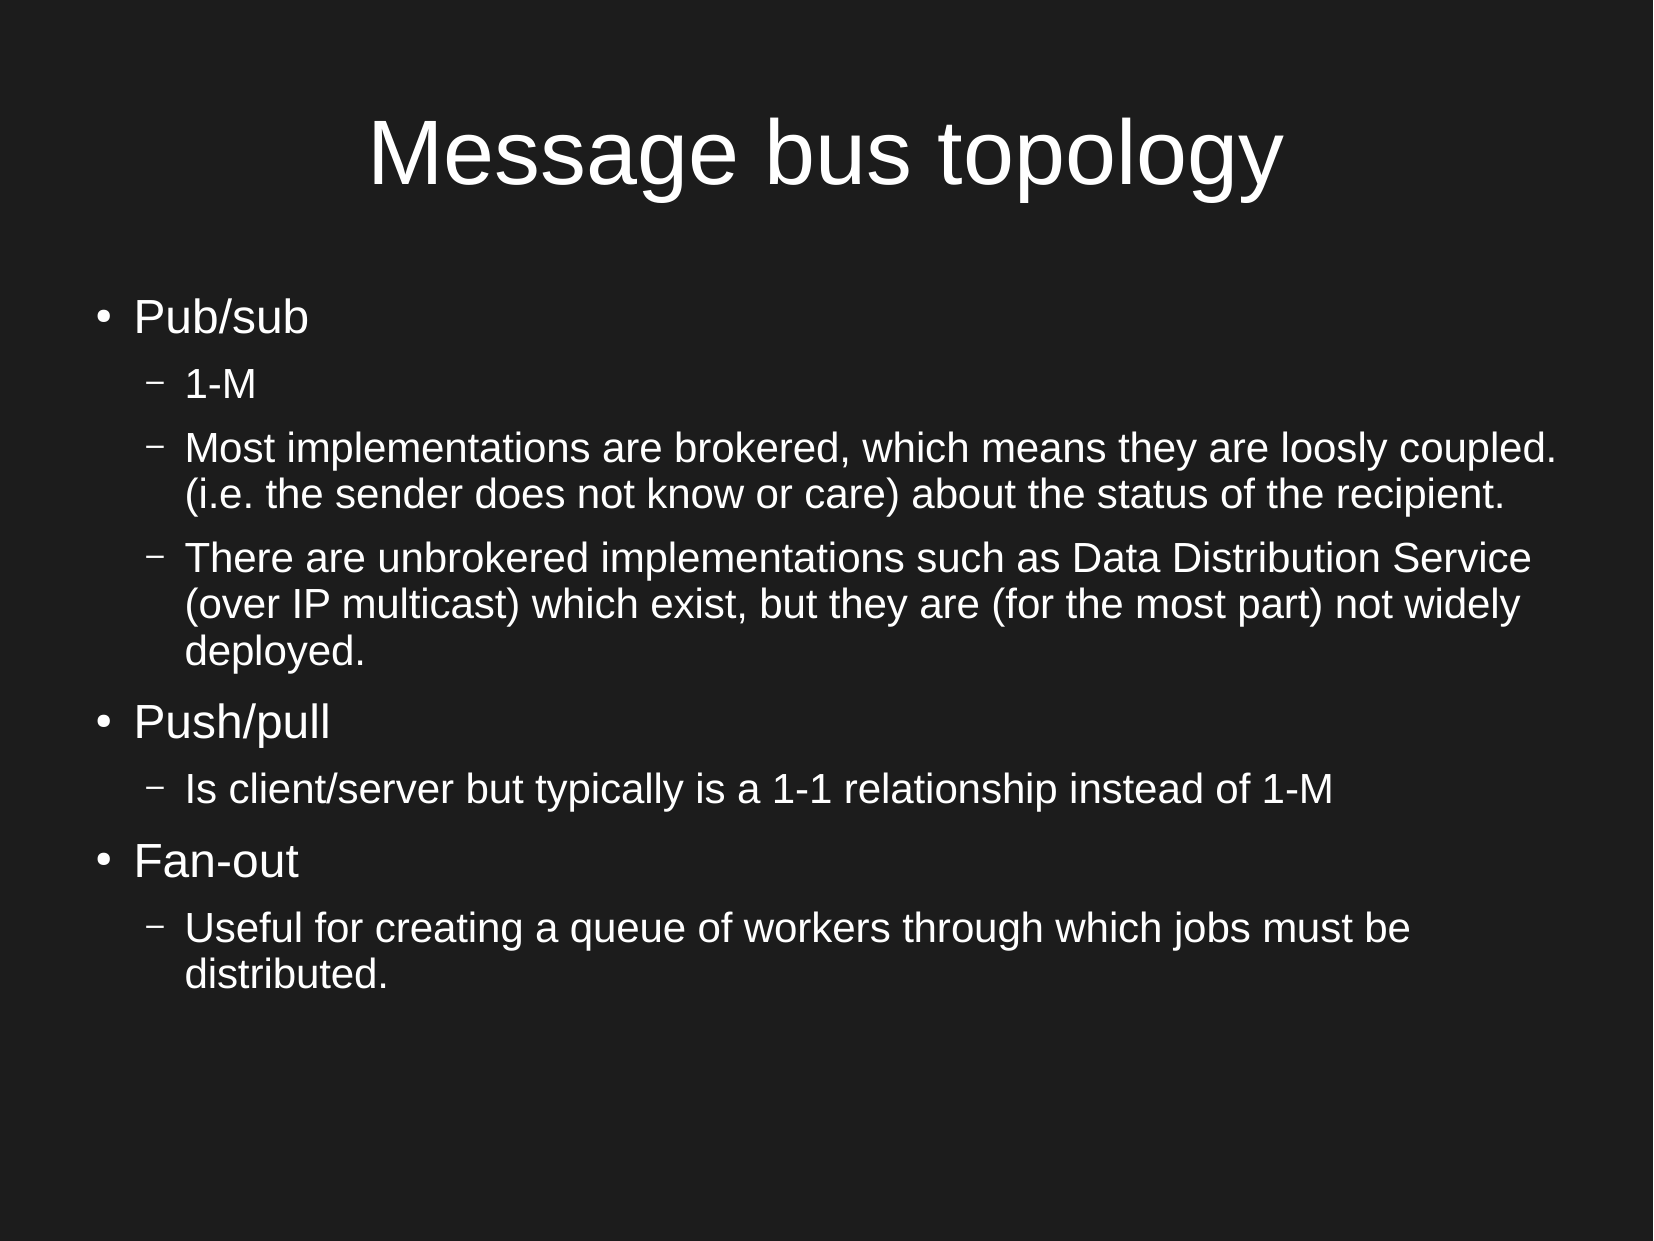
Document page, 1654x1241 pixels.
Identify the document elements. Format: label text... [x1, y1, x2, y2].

title Message bus topology [82, 49, 1571, 257]
list Pub/sub 1-M Most implementations are brokered, which means they are loosly coupled. (i.e. the sender does not know or care) about the status of the recipient. There are unbrokered implementations such as Data Distribution Service (over IP multicast) which exist, but they are (for the most part) not widely deployed. Push/pull Is client/server but typically is a 1-1 relationship instead of 1-M Fan-out Useful for creating a queue of workers through which jobs must be distributed. [82, 290, 1571, 1010]
